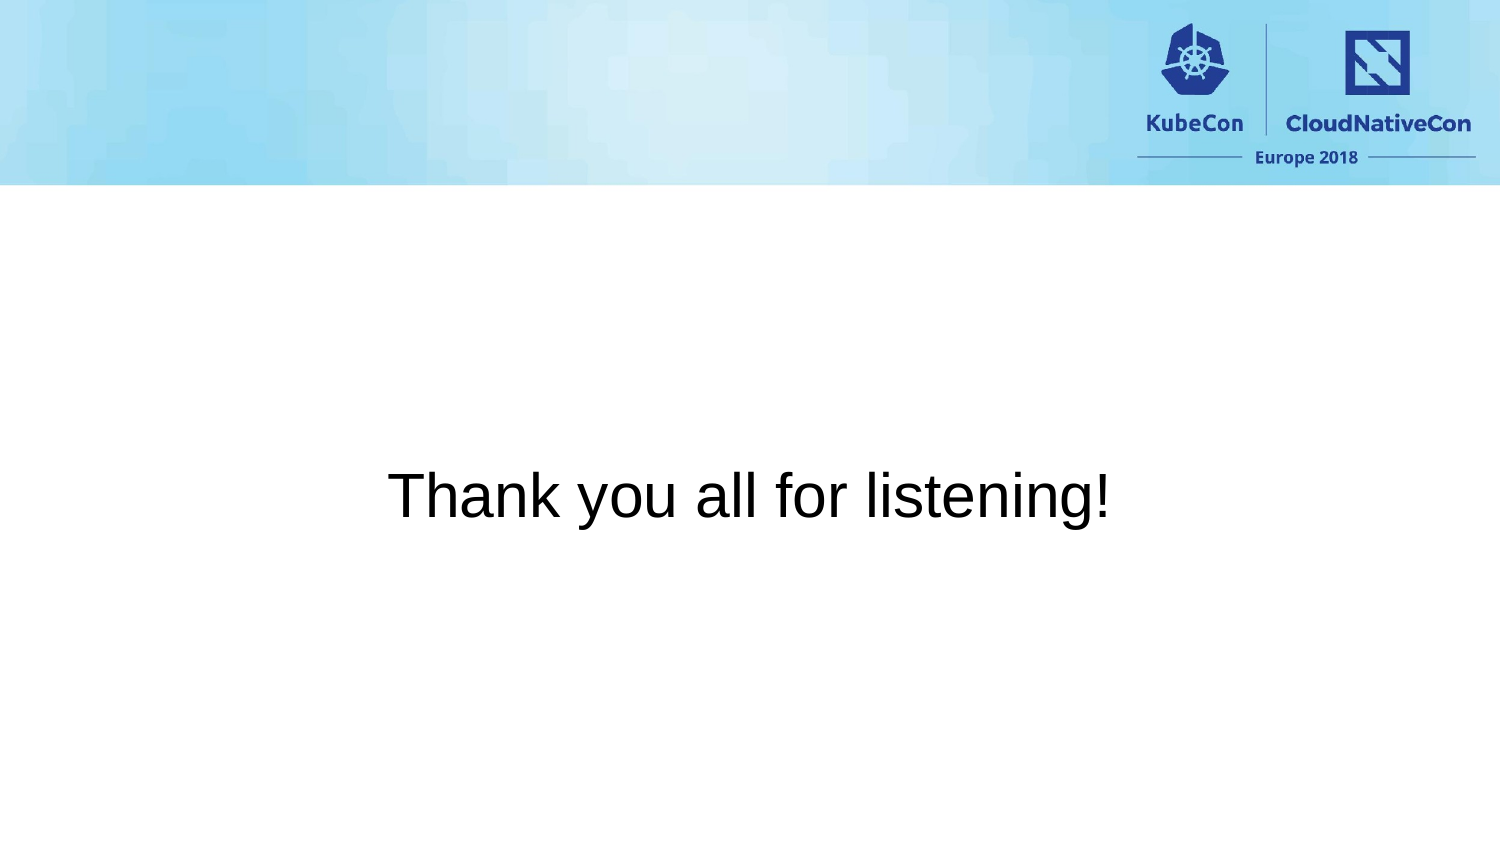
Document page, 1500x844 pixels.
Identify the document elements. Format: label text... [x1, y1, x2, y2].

title [103, 23, 1397, 187]
list Thank you all for listening! [103, 224, 1397, 760]
picture [0, 0, 1500, 844]
